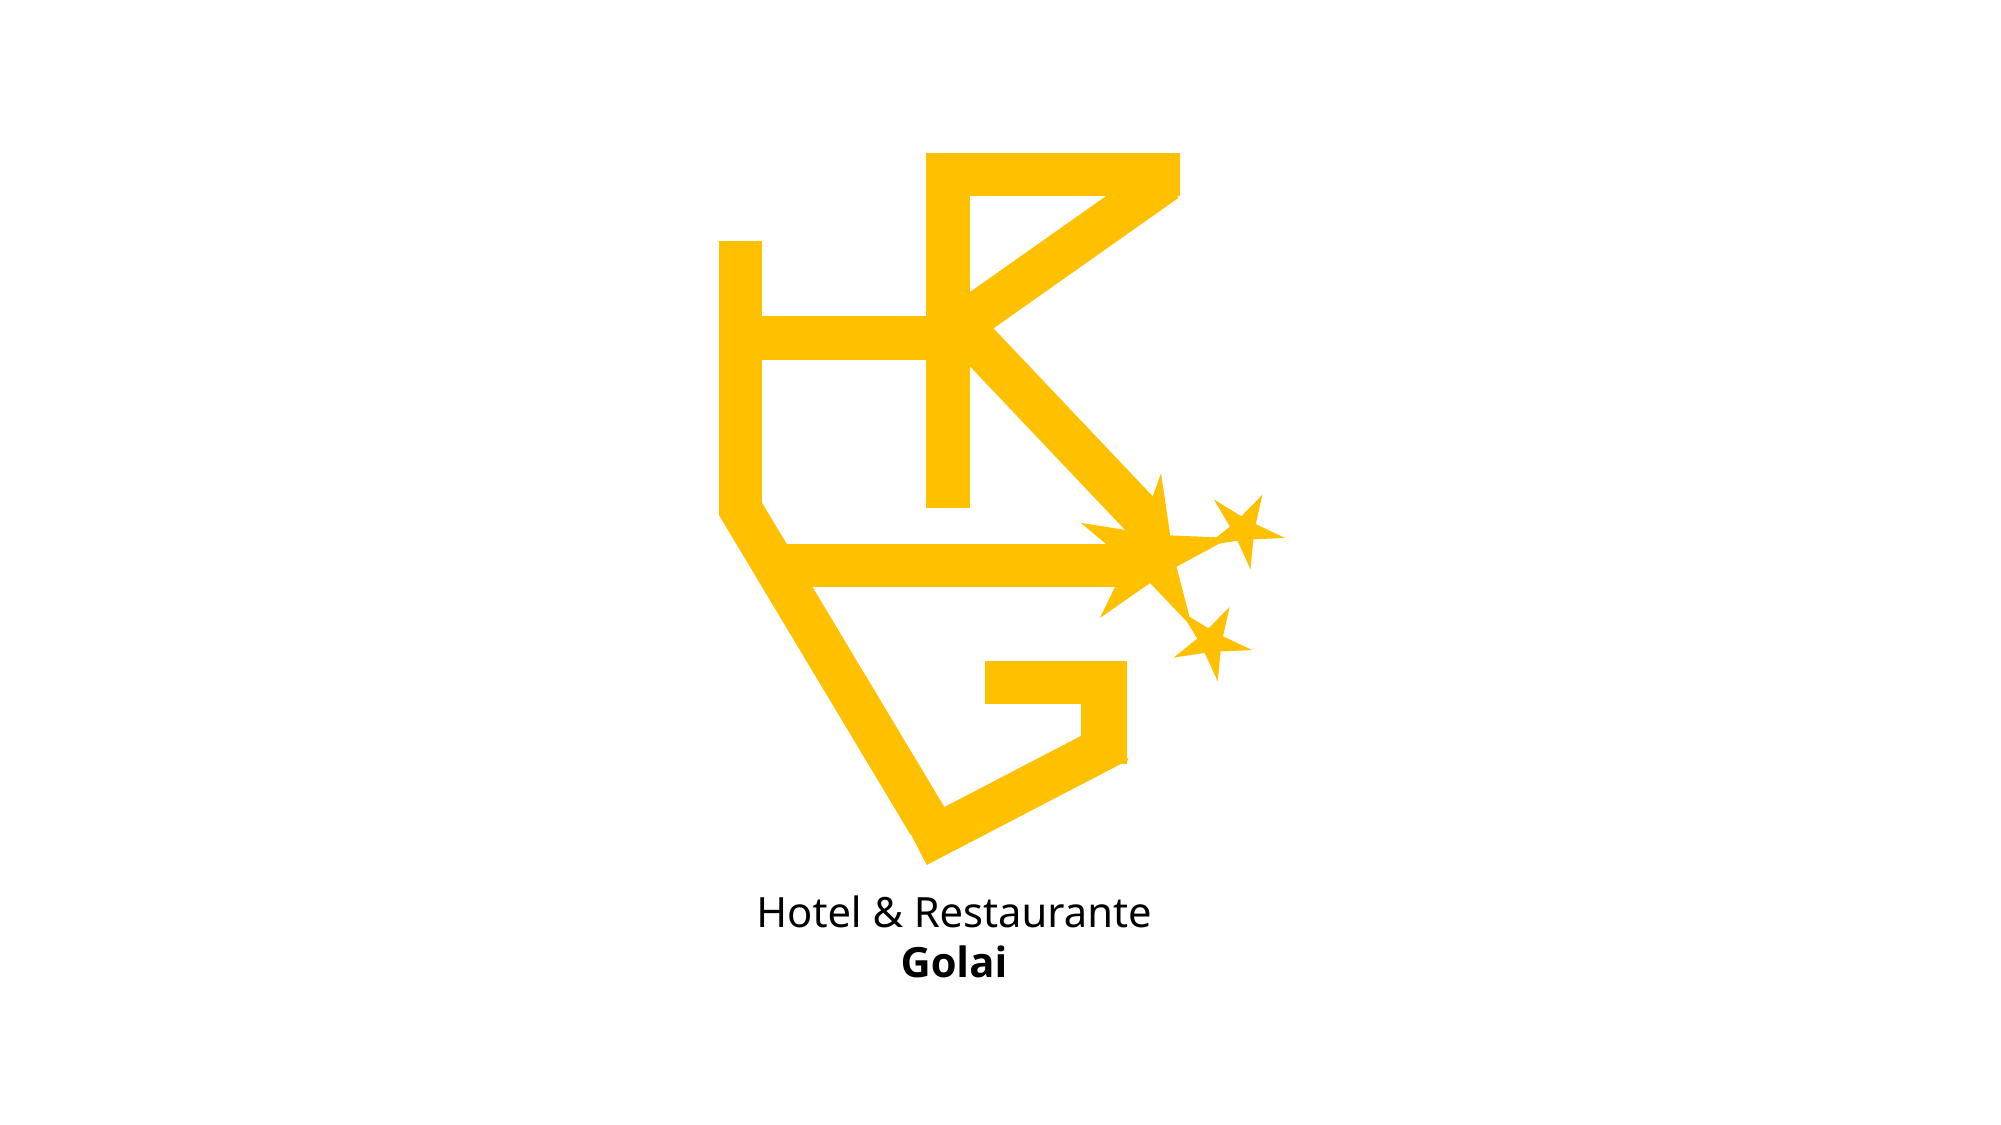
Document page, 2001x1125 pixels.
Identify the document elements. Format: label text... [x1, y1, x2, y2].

text_box [719, 153, 1285, 865]
text_box Hotel & Restaurante Golai [710, 877, 1198, 995]
